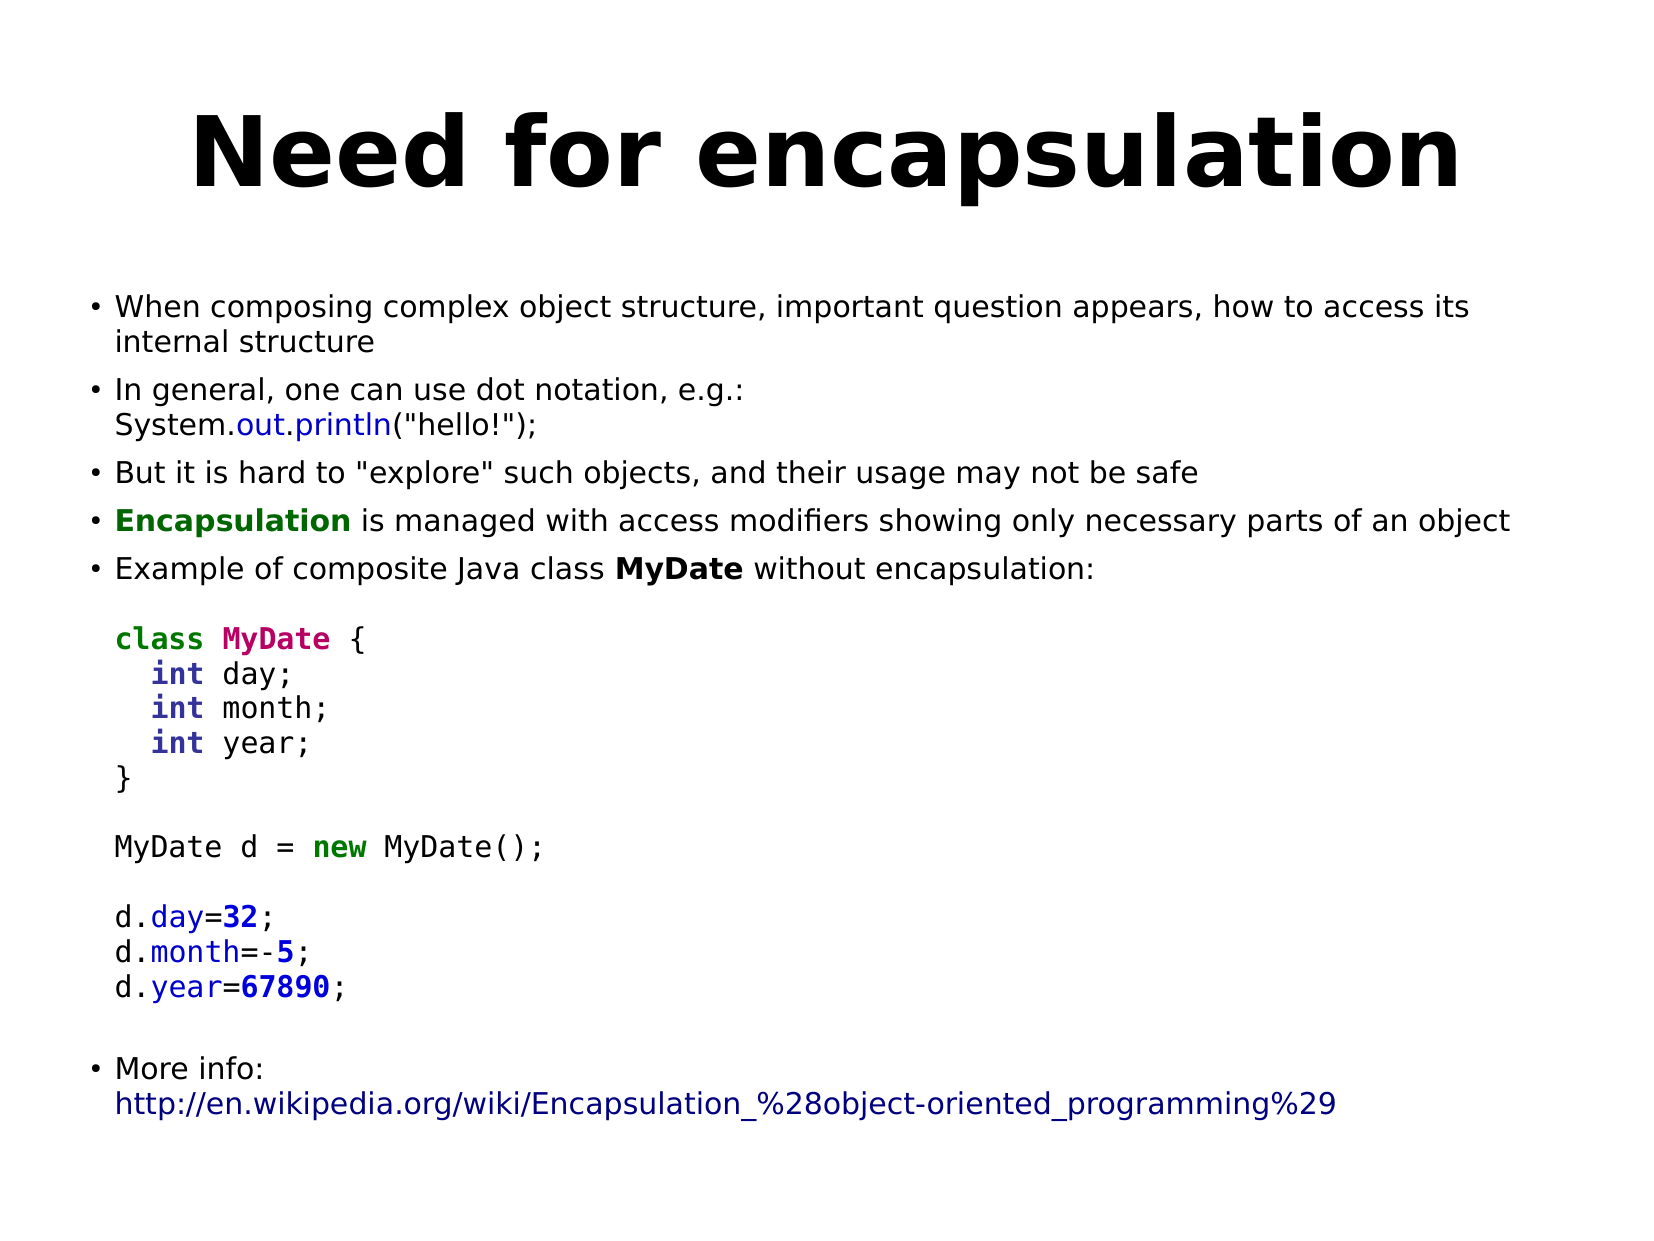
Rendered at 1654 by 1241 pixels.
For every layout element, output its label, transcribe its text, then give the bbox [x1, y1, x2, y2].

title Need for encapsulation [82, 39, 1571, 267]
list When composing complex object structure, important question appears, how to access its internal structure In general, one can use dot notation, e.g.: System.out.println("hello!"); But it is hard to "explore" such objects, and their usage may not be safe Encapsulation is managed with access modifiers showing only necessary parts of an object Example of composite Java class MyDate without encapsulation: class MyDate { int day; int month; int year; } MyDate d = new MyDate(); d.day=32; d.month=-5; d.year=67890; More info: http://en.wikipedia.org/wiki/Encapsulation_%28object-oriented_programming%29 [82, 290, 1538, 1170]
